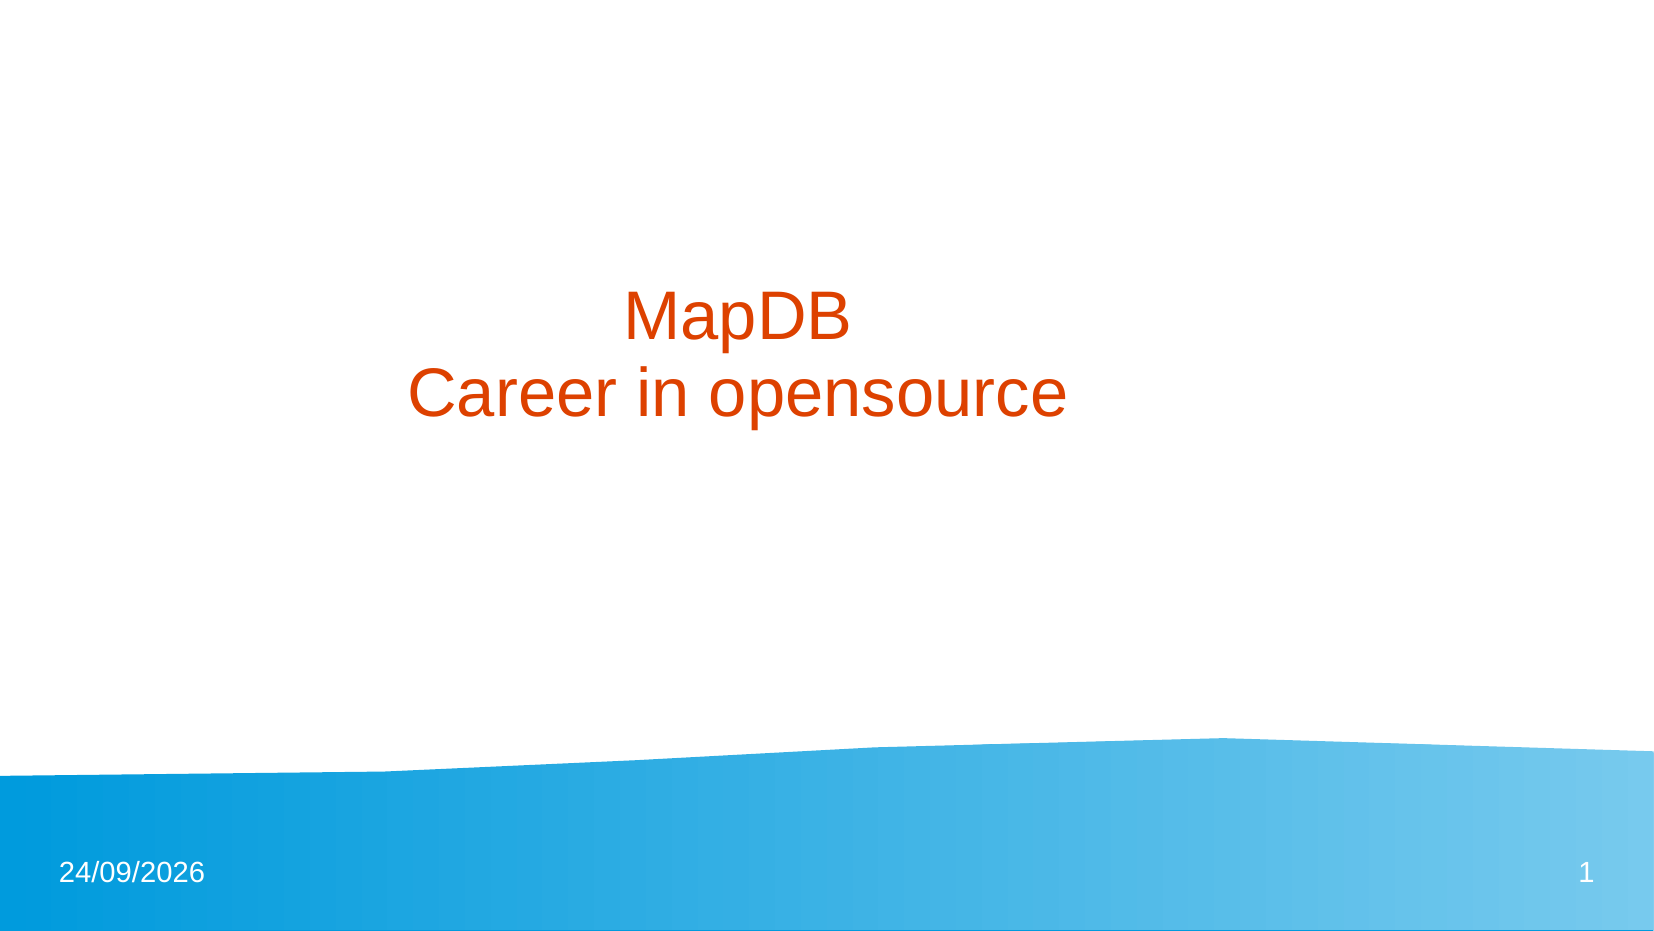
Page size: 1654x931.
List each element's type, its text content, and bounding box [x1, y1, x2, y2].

title MapDB Career in opensource [0, 265, 1477, 443]
